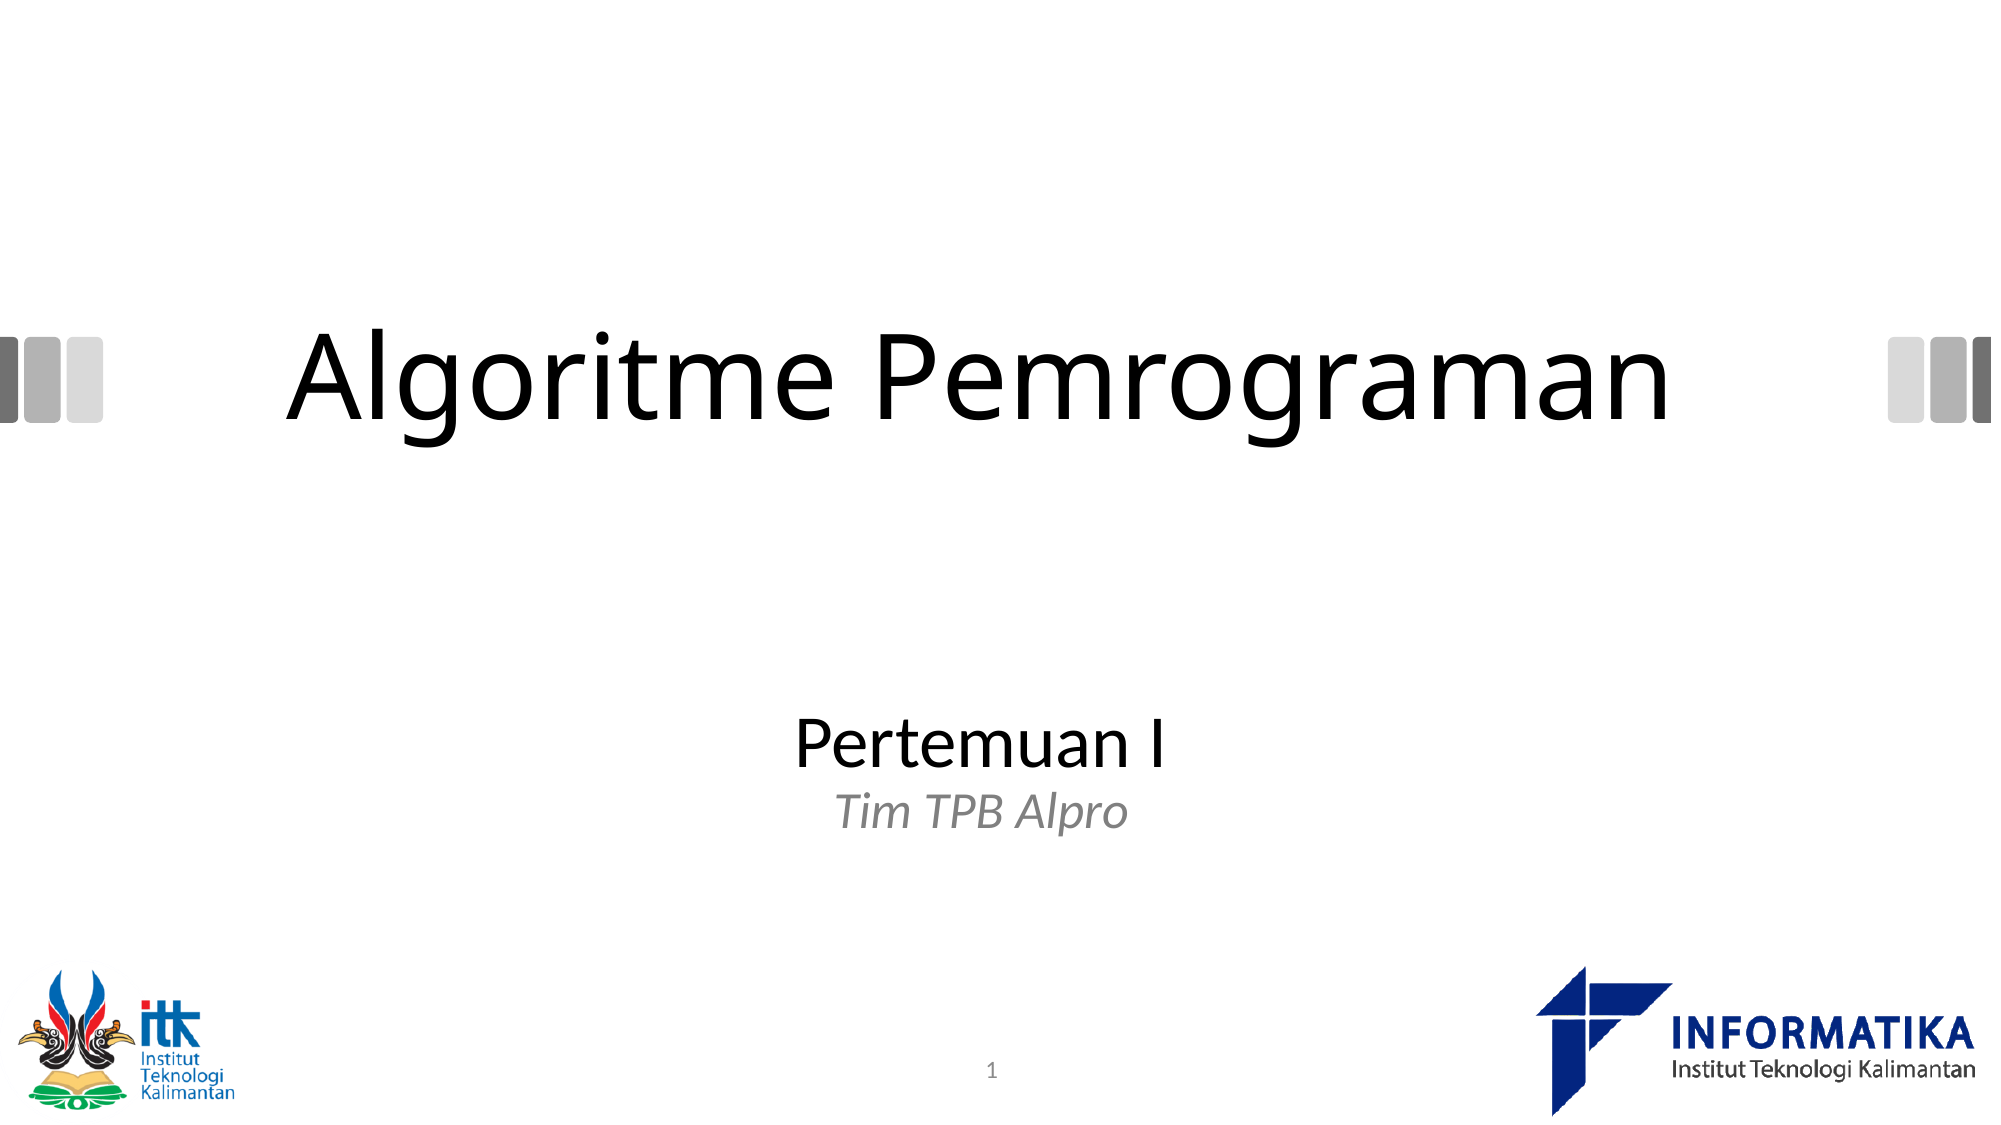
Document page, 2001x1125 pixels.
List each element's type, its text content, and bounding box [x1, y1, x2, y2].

slide_number <number> [823, 1043, 1161, 1094]
title Algoritme Pemrograman [40, 259, 1922, 503]
picture [0, 935, 253, 1125]
picture [1534, 965, 1976, 1118]
subtitle Pertemuan I Tim TPB Alpro [531, 695, 1432, 958]
